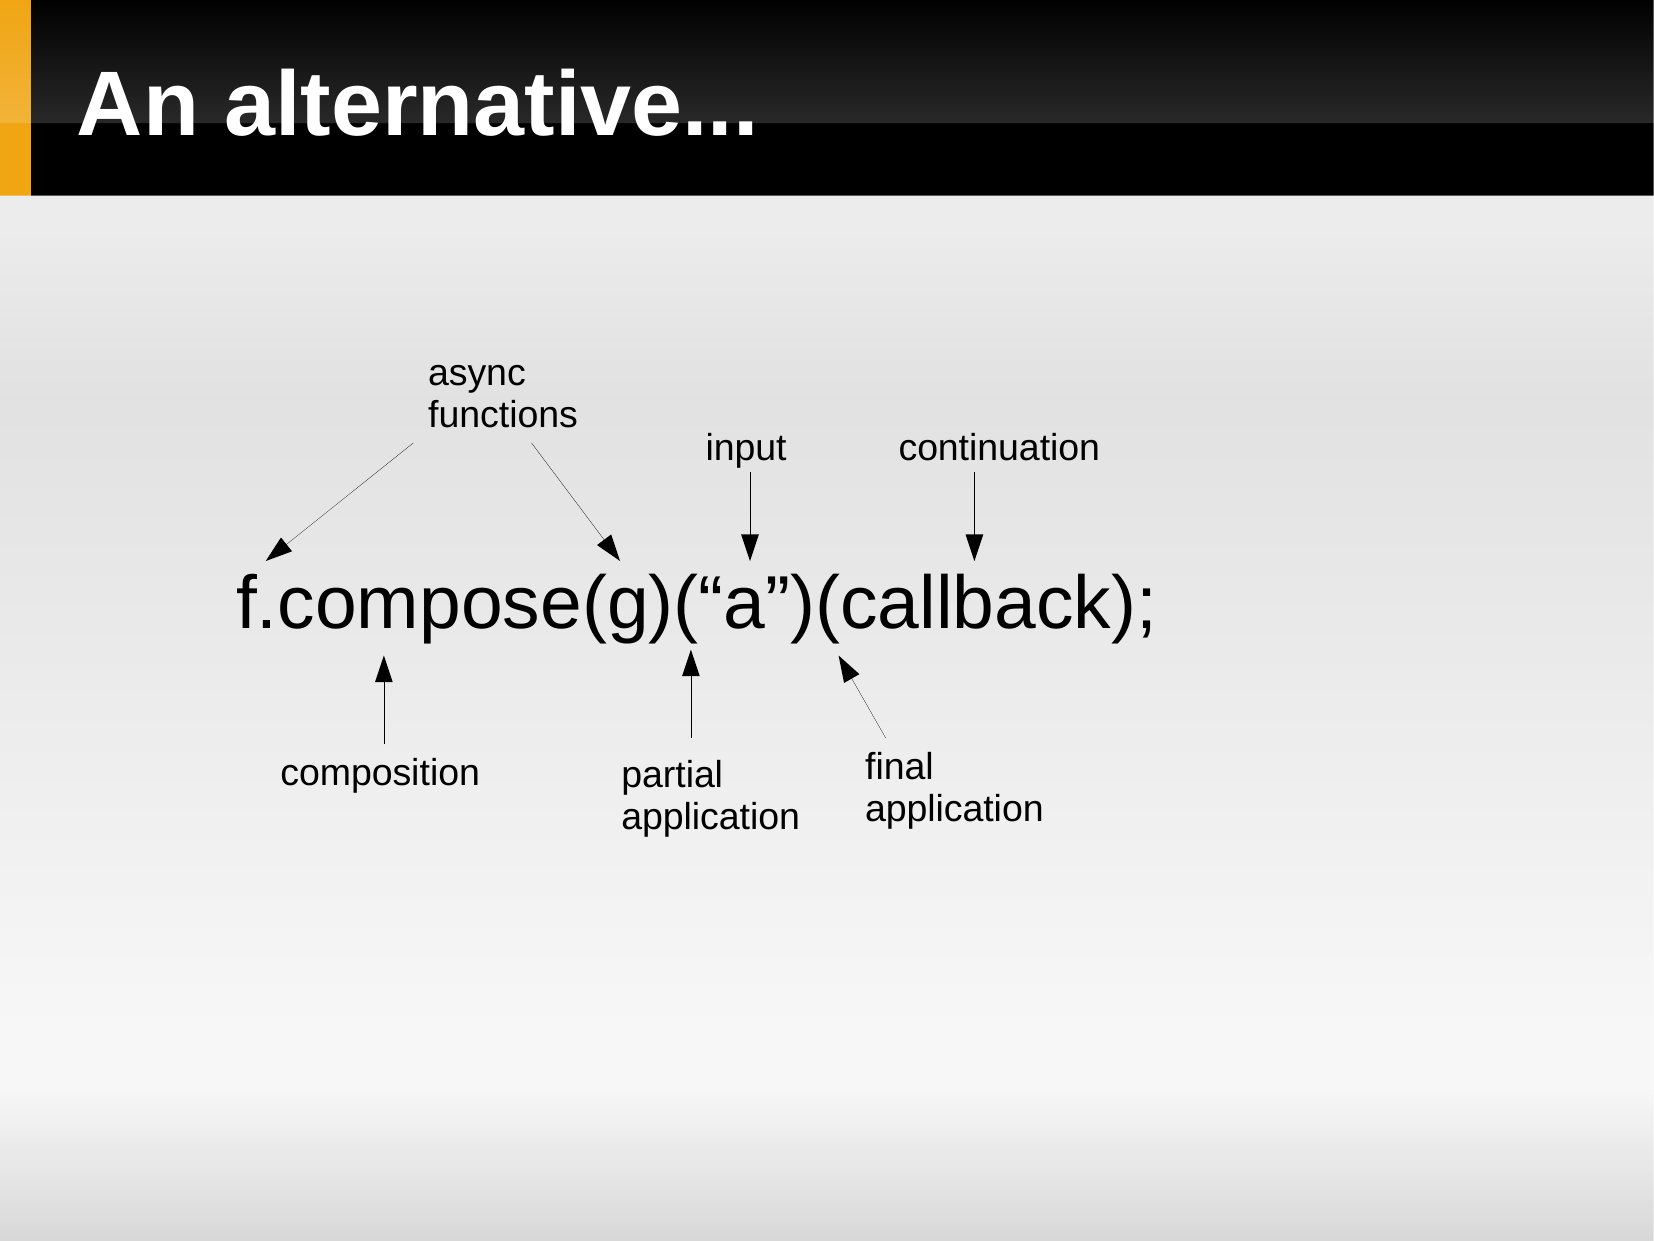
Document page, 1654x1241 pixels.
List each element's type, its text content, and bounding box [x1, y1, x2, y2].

text_box composition [265, 744, 495, 801]
text_box final application [850, 738, 1059, 837]
text_box input [690, 419, 802, 476]
title An alternative... [76, 0, 1565, 208]
text_box async functions [413, 344, 593, 443]
list f.compose(g)(“a”)(callback); [236, 561, 1424, 731]
picture [0, 0, 1654, 1241]
text_box partial application [606, 745, 815, 845]
text_box continuation [883, 419, 1115, 477]
